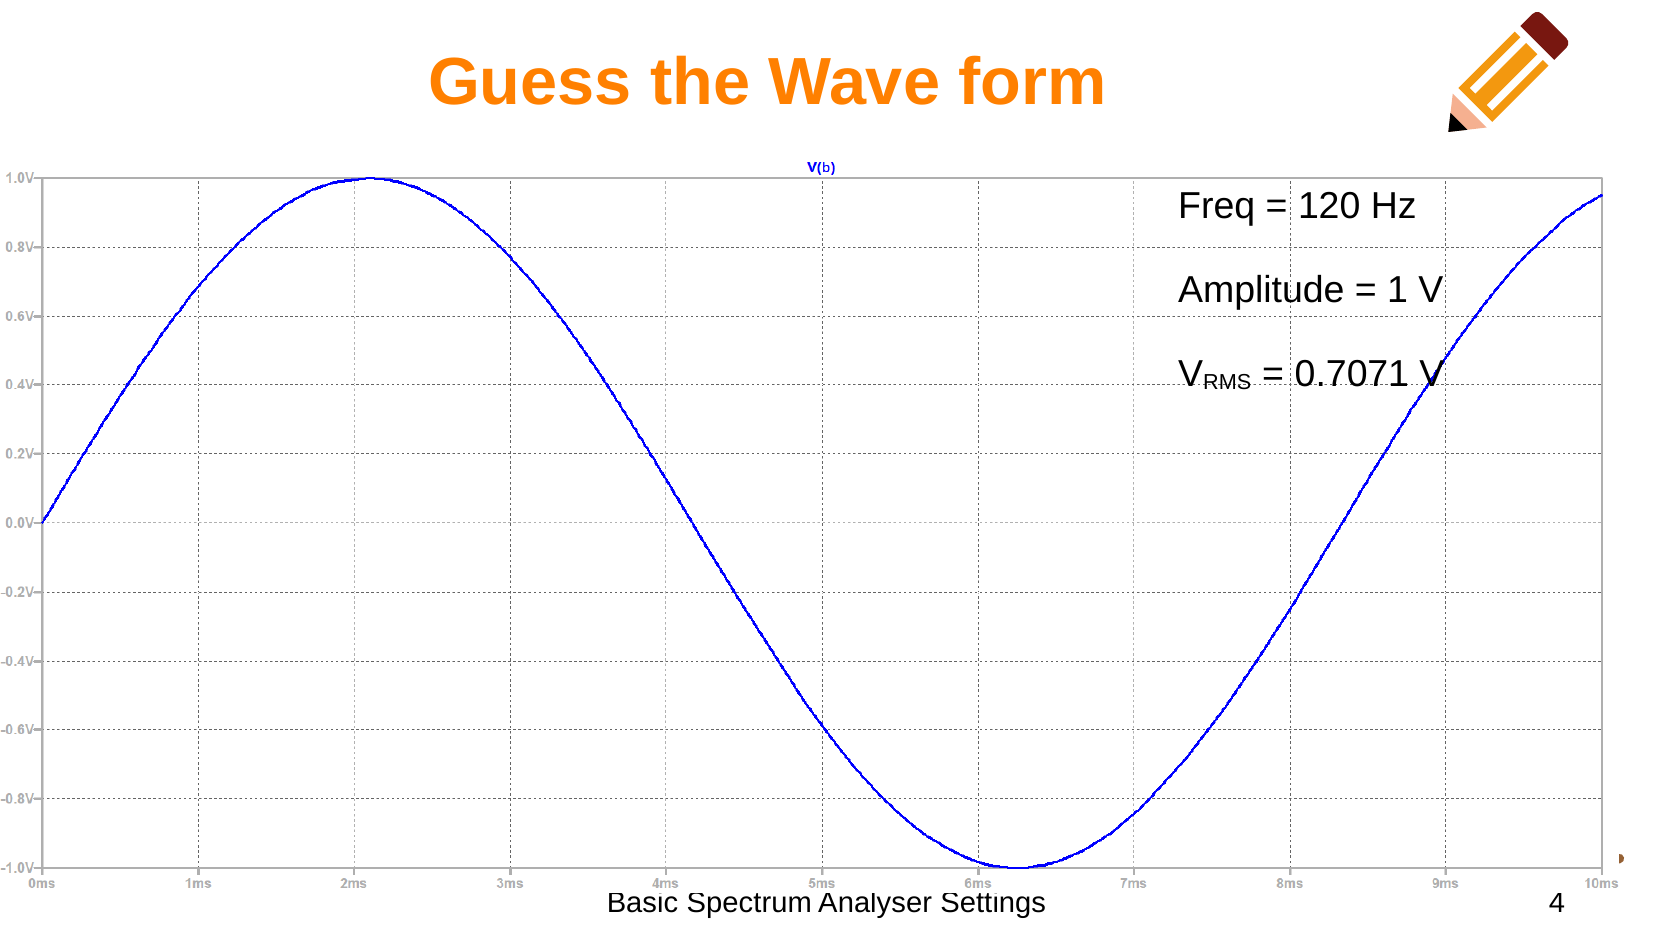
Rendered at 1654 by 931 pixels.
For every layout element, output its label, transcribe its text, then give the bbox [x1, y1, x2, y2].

text_box Freq = 120 Hz Amplitude = 1 V VRMS = 0.7071 V [1163, 177, 1607, 443]
title Guess the Wave form [88, 29, 1447, 133]
picture [0, 159, 1619, 893]
